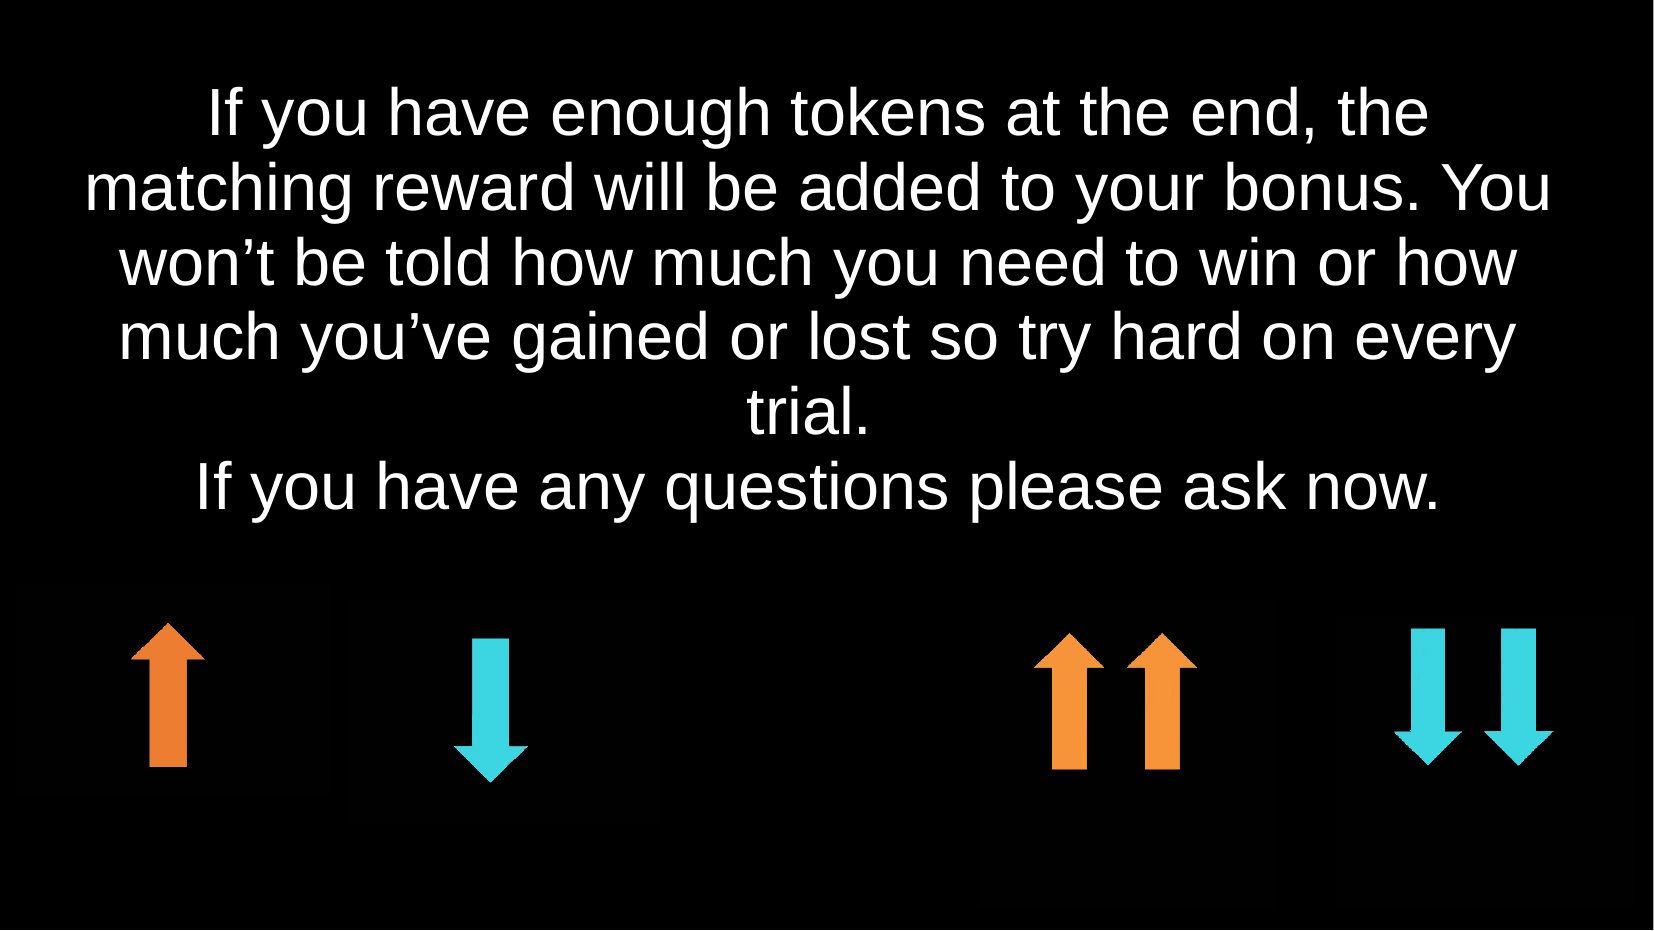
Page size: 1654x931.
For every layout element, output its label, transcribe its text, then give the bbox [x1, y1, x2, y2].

picture [978, 600, 1276, 909]
picture [1335, 615, 1634, 906]
picture [346, 600, 661, 825]
subtitle If you have enough tokens at the end, the matching reward will be added to your bonus. You won’t be told how much you need to win or how much you’ve gained or lost so try hard on every trial. If you have any questions please ask now. [75, 75, 1564, 524]
picture [15, 585, 331, 795]
